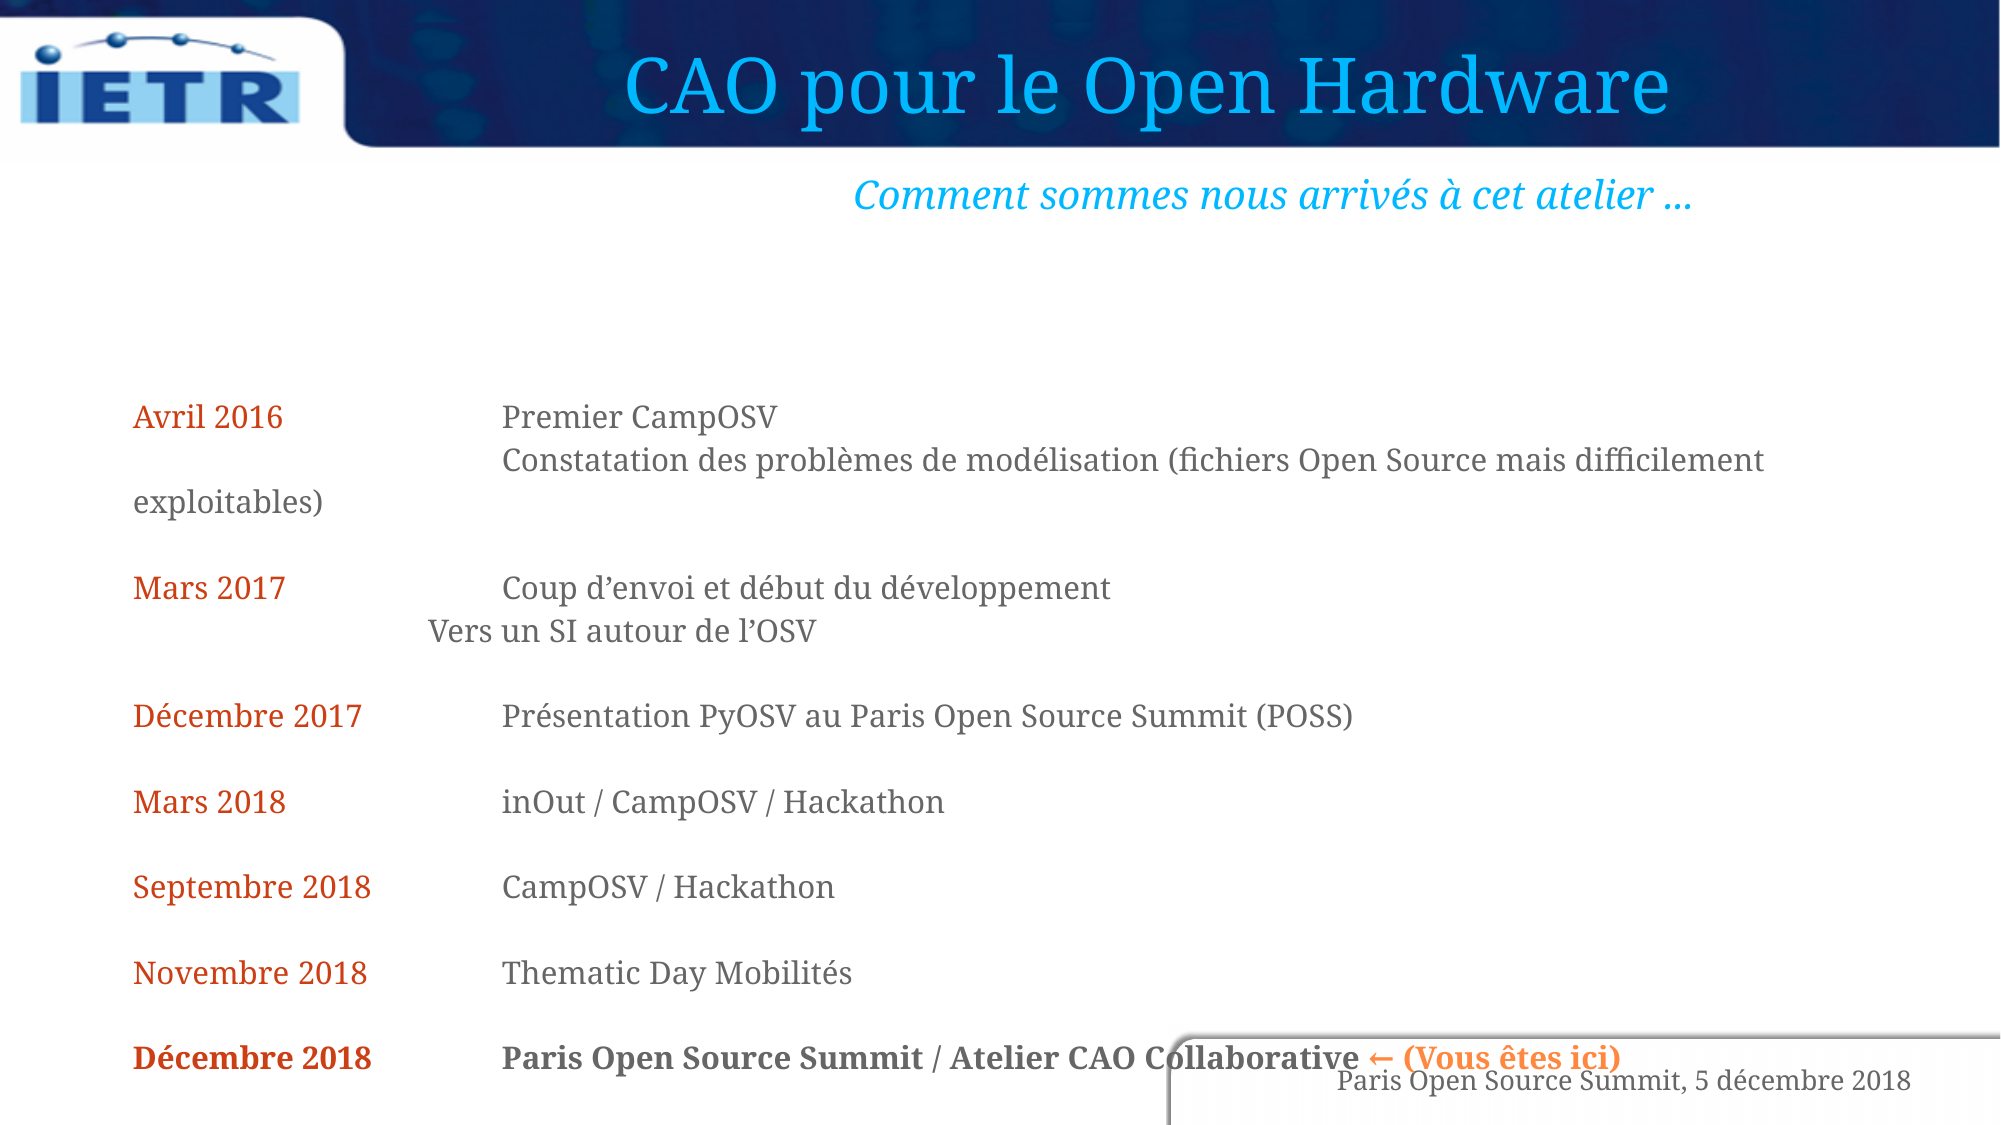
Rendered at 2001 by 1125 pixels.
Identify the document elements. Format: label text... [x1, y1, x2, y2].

text_box Comment sommes nous arrivés à cet atelier ... [838, 159, 1596, 253]
picture [1166, 1024, 2001, 1125]
text_box CAO pour le Open Hardware [608, 23, 1652, 143]
text_box Avril 2016 Premier CampOSV Constatation des problèmes de modélisation (fichiers Open Source mais difficilement exploitables) Mars 2017 Coup d’envoi et début du développement Vers un SI autour de l’OSV Décembre 2017 Présentation PyOSV au Paris Open Source Summit (POSS) Mars 2018 inOut / CampOSV / Hackathon Septembre 2018 CampOSV / Hackathon Novembre 2018 Thematic Day Mobilités Décembre 2018 Paris Open Source Summit / Atelier CAO Collaborative ← (Vous êtes ici) [118, 259, 1867, 1113]
picture [0, 0, 2000, 165]
text_box Paris Open Source Summit, 5 décembre 2018 [1867, 1054, 1982, 1106]
